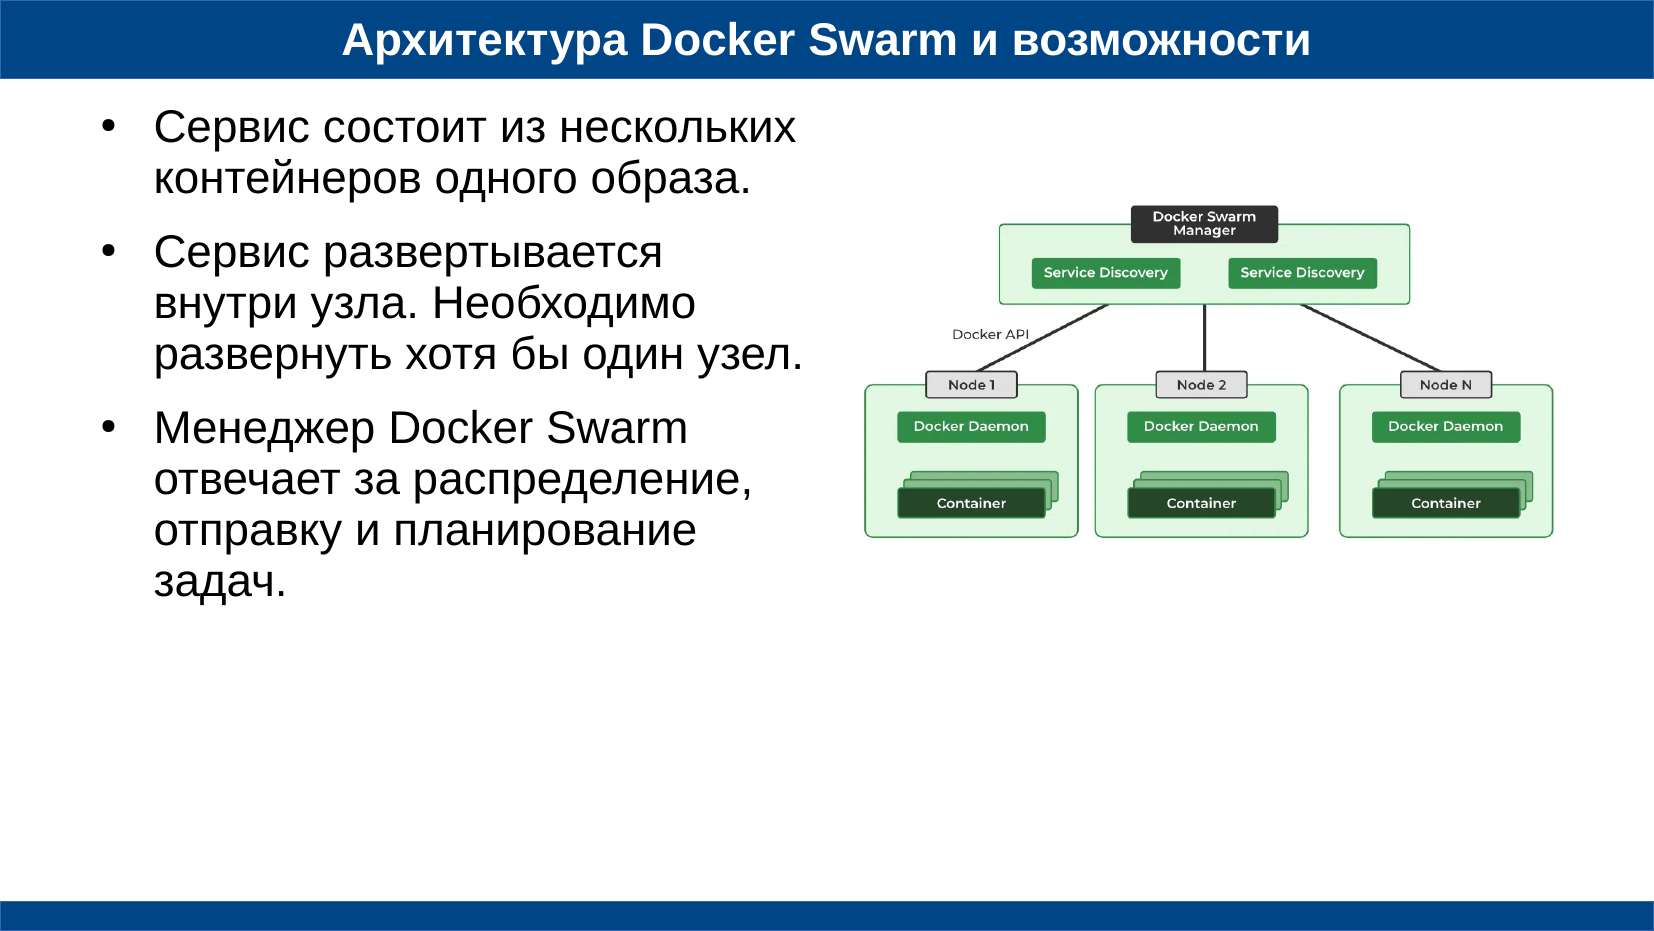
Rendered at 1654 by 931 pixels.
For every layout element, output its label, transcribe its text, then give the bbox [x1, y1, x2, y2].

list Сервис состоит из нескольких контейнеров одного образа. Сервис развертывается внутри узла. Необходимо развернуть хотя бы один узел. Менеджер Docker Swarm отвечает за распределение, отправку и планирование задач. [82, 101, 809, 641]
picture [845, 101, 1572, 641]
title Архитектура Docker Swarm и возможности [0, 0, 1654, 79]
